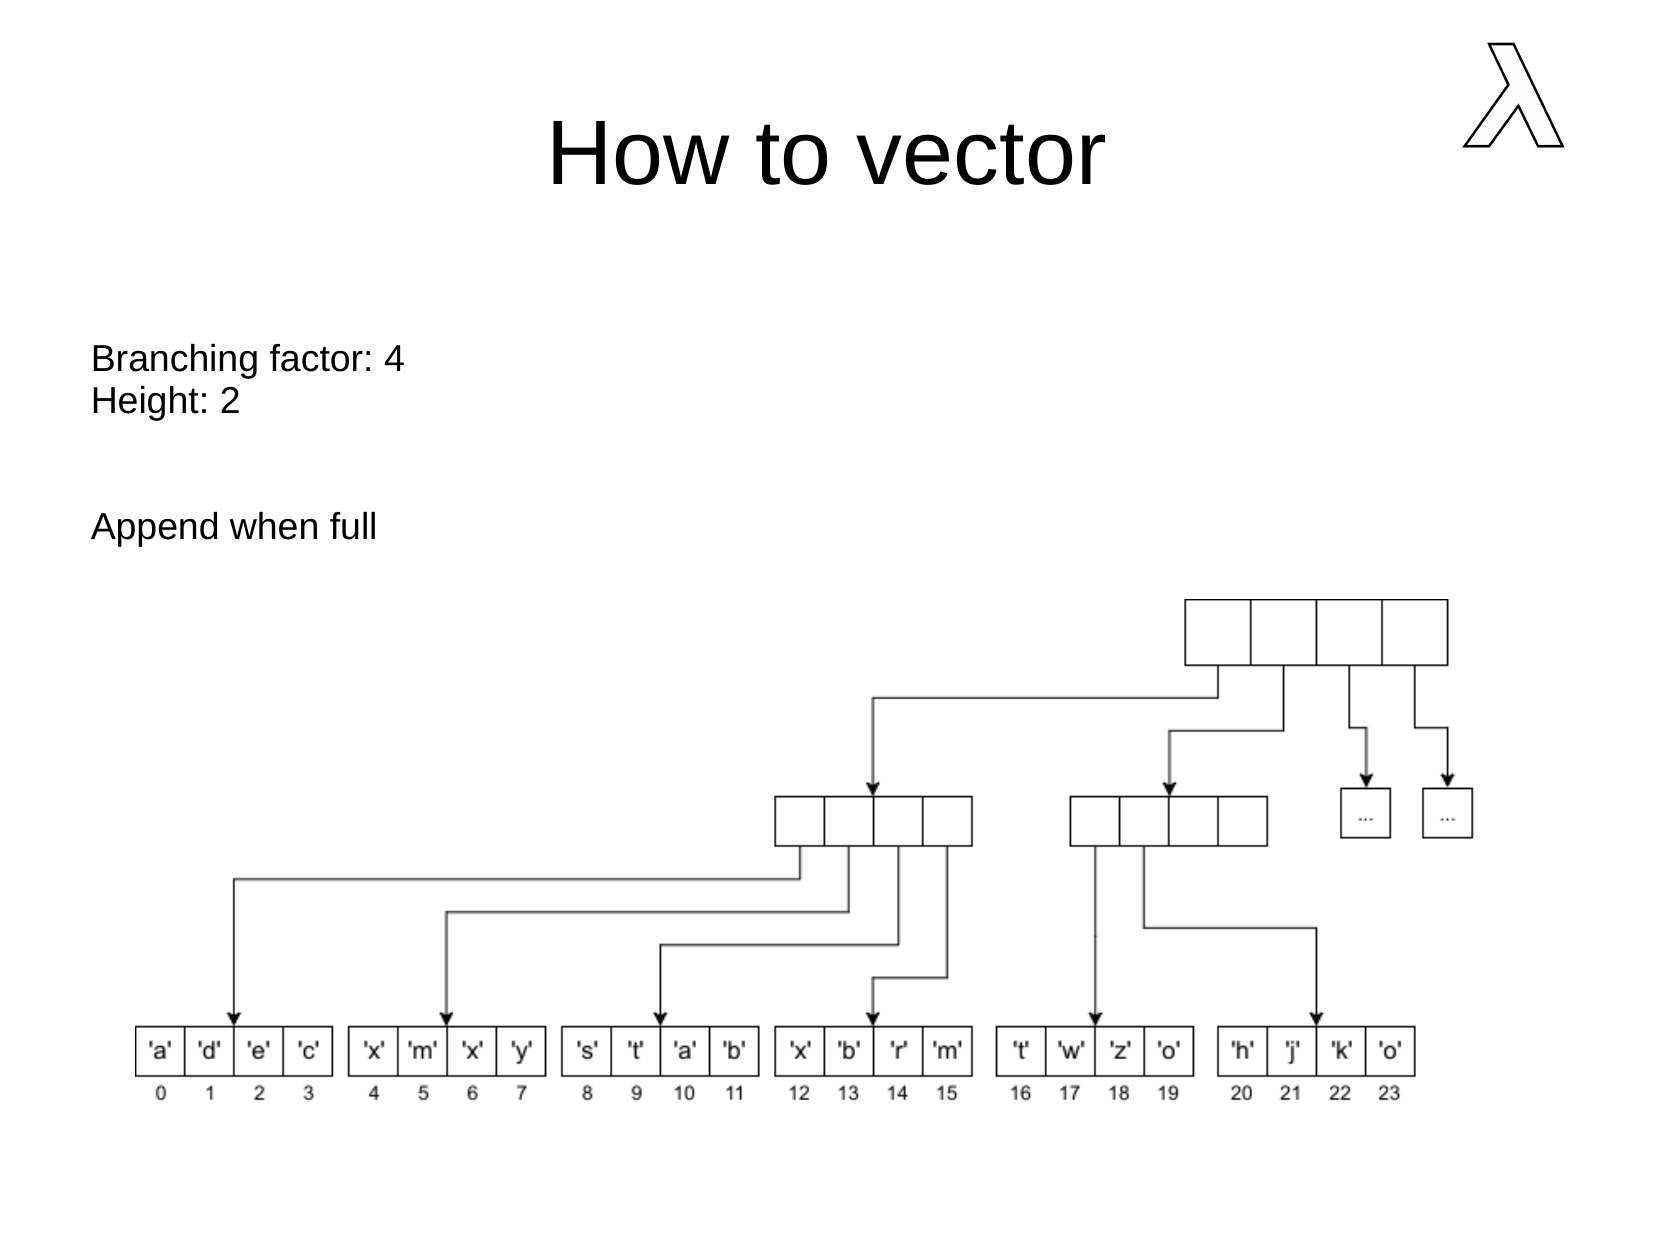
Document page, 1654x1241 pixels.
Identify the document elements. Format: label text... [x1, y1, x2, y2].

title How to vector [82, 49, 1571, 257]
picture [1440, 40, 1587, 151]
picture [135, 599, 1475, 1111]
text_box Branching factor: 4 Height: 2 Append when full [76, 330, 421, 555]
